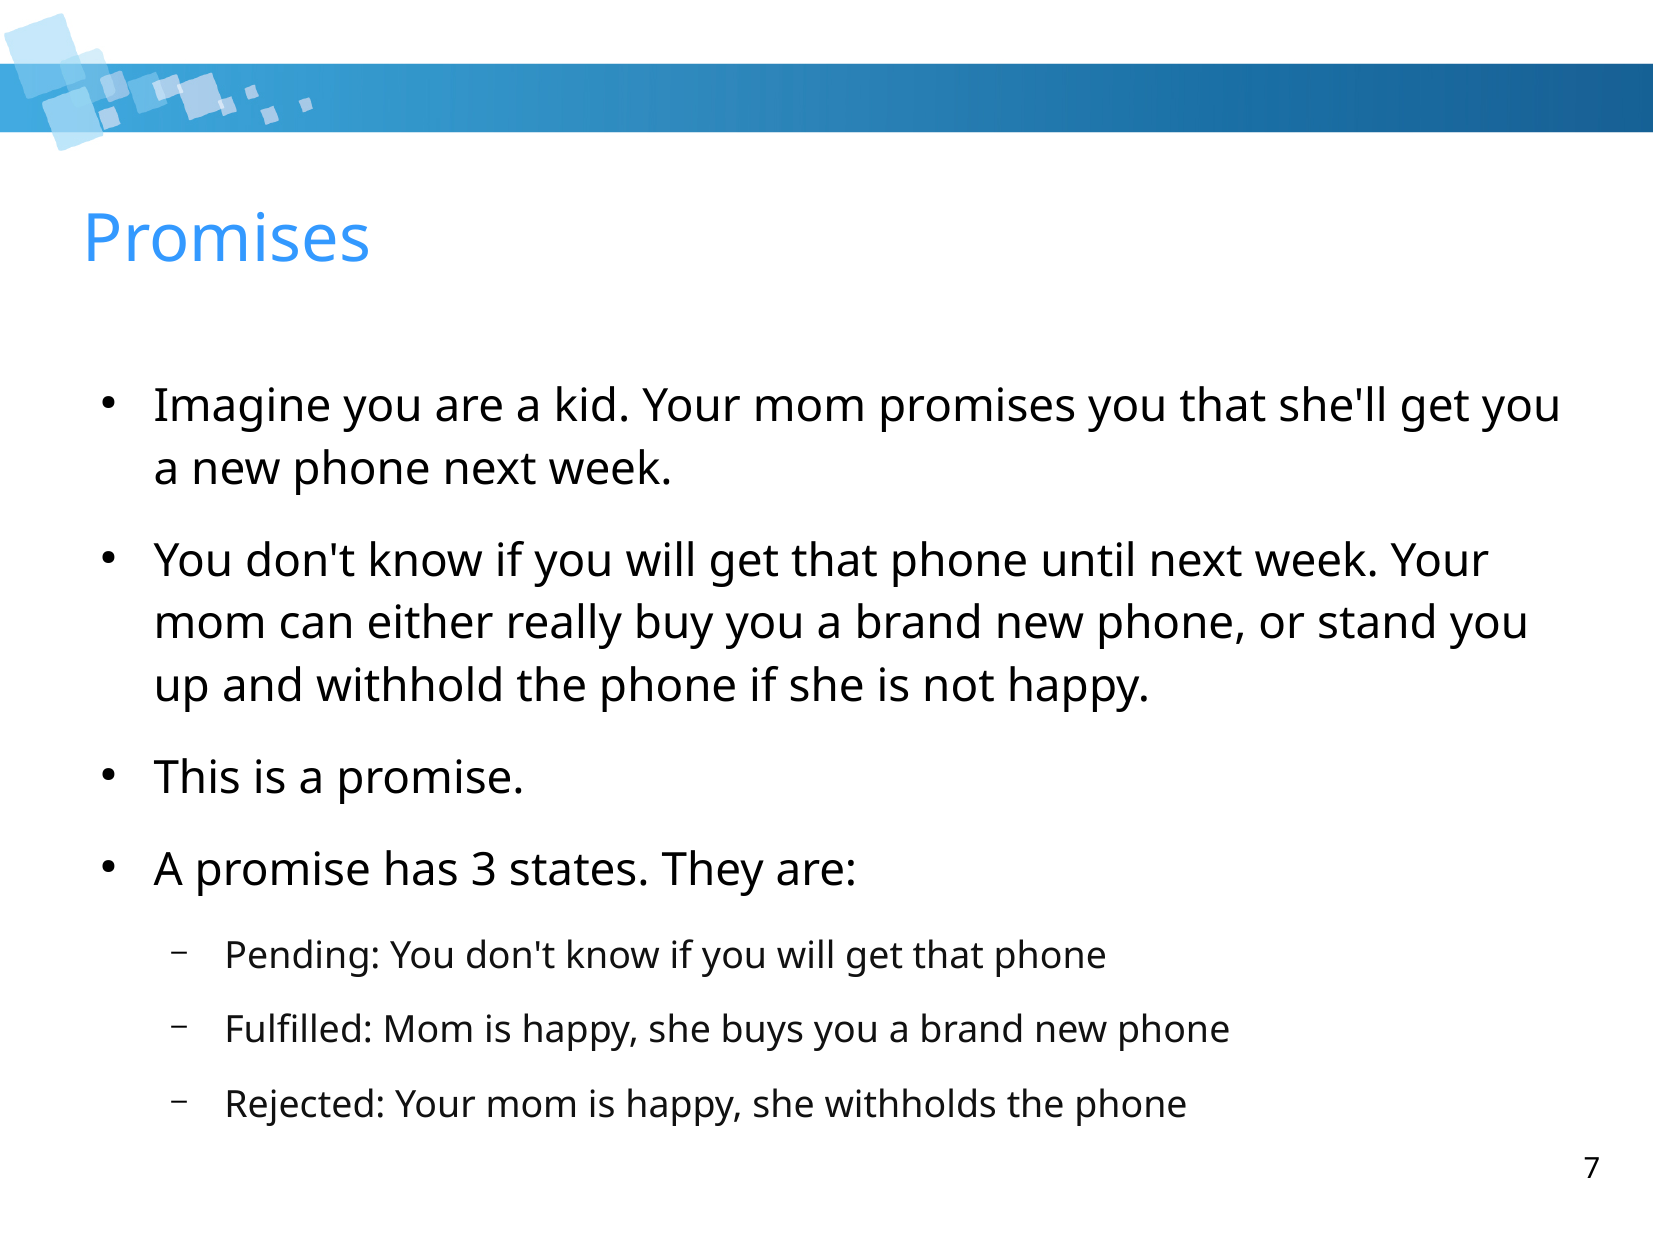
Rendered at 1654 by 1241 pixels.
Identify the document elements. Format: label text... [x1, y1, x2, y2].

title Promises [82, 131, 1571, 340]
picture [0, 0, 1653, 1238]
list Imagine you are a kid. Your mom promises you that she'll get you a new phone next week. You don't know if you will get that phone until next week. Your mom can either really buy you a brand new phone, or stand you up and withhold the phone if she is not happy. This is a promise. A promise has 3 states. They are: Pending: You don't know if you will get that phone Fulfilled: Mom is happy, she buys you a brand new phone Rejected: Your mom is happy, she withholds the phone [82, 372, 1571, 1241]
